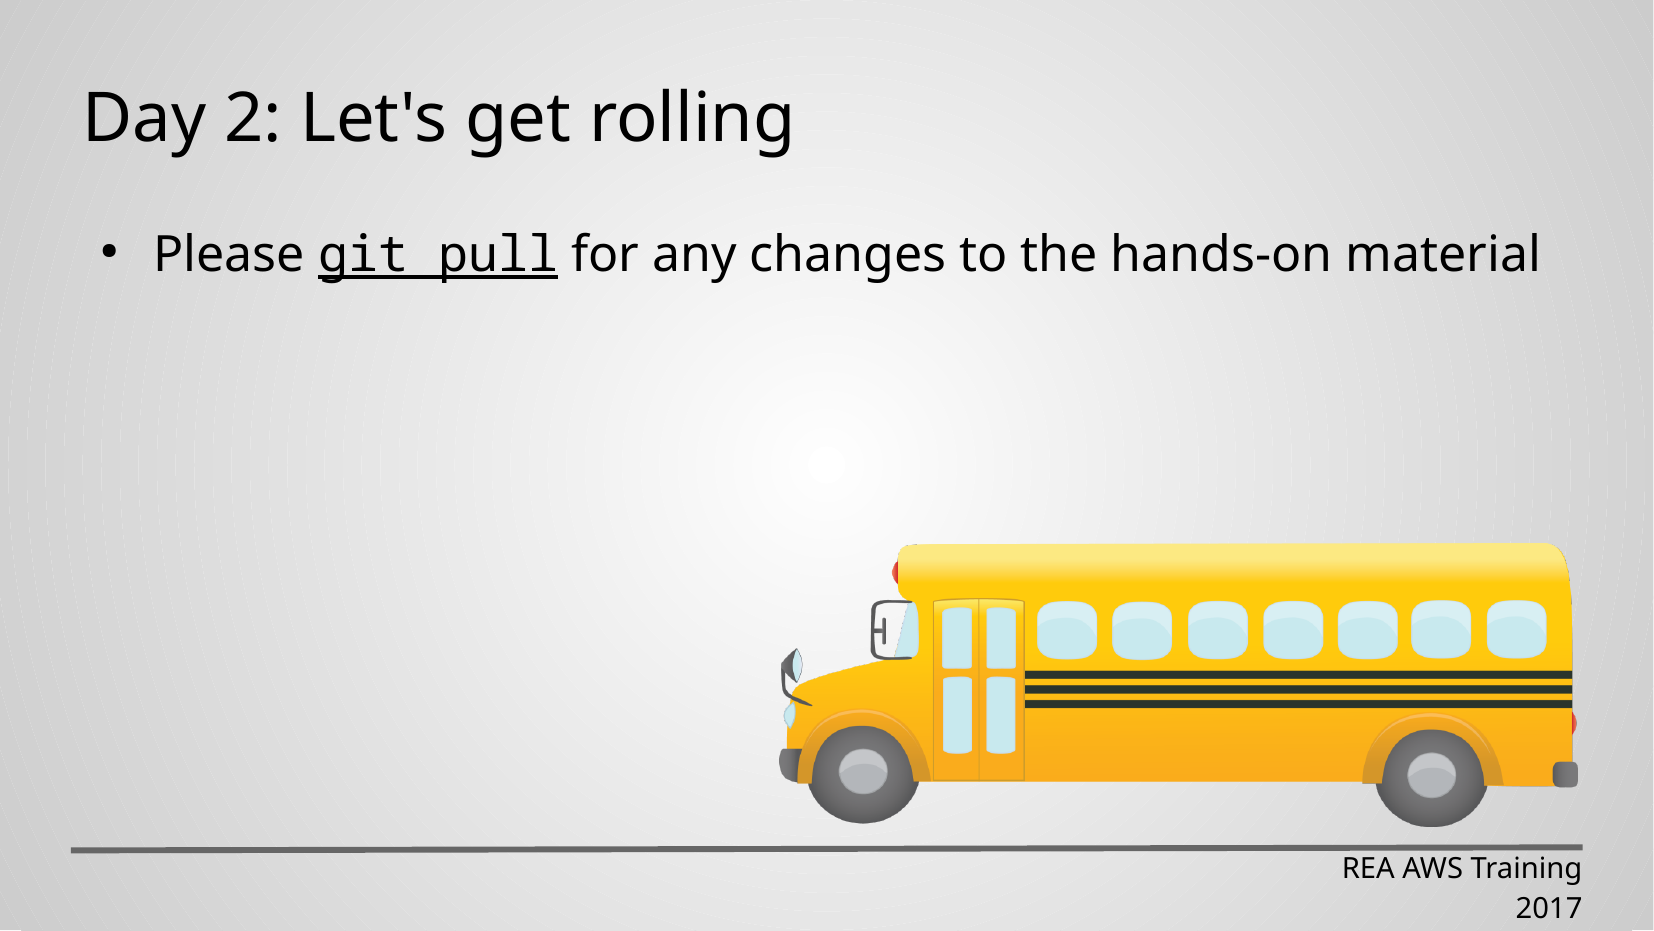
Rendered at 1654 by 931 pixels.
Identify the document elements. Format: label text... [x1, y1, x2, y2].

picture [779, 543, 1578, 827]
list Please git pull for any changes to the hands-on material [82, 217, 1571, 827]
title Day 2: Let's get rolling [82, 37, 1571, 193]
